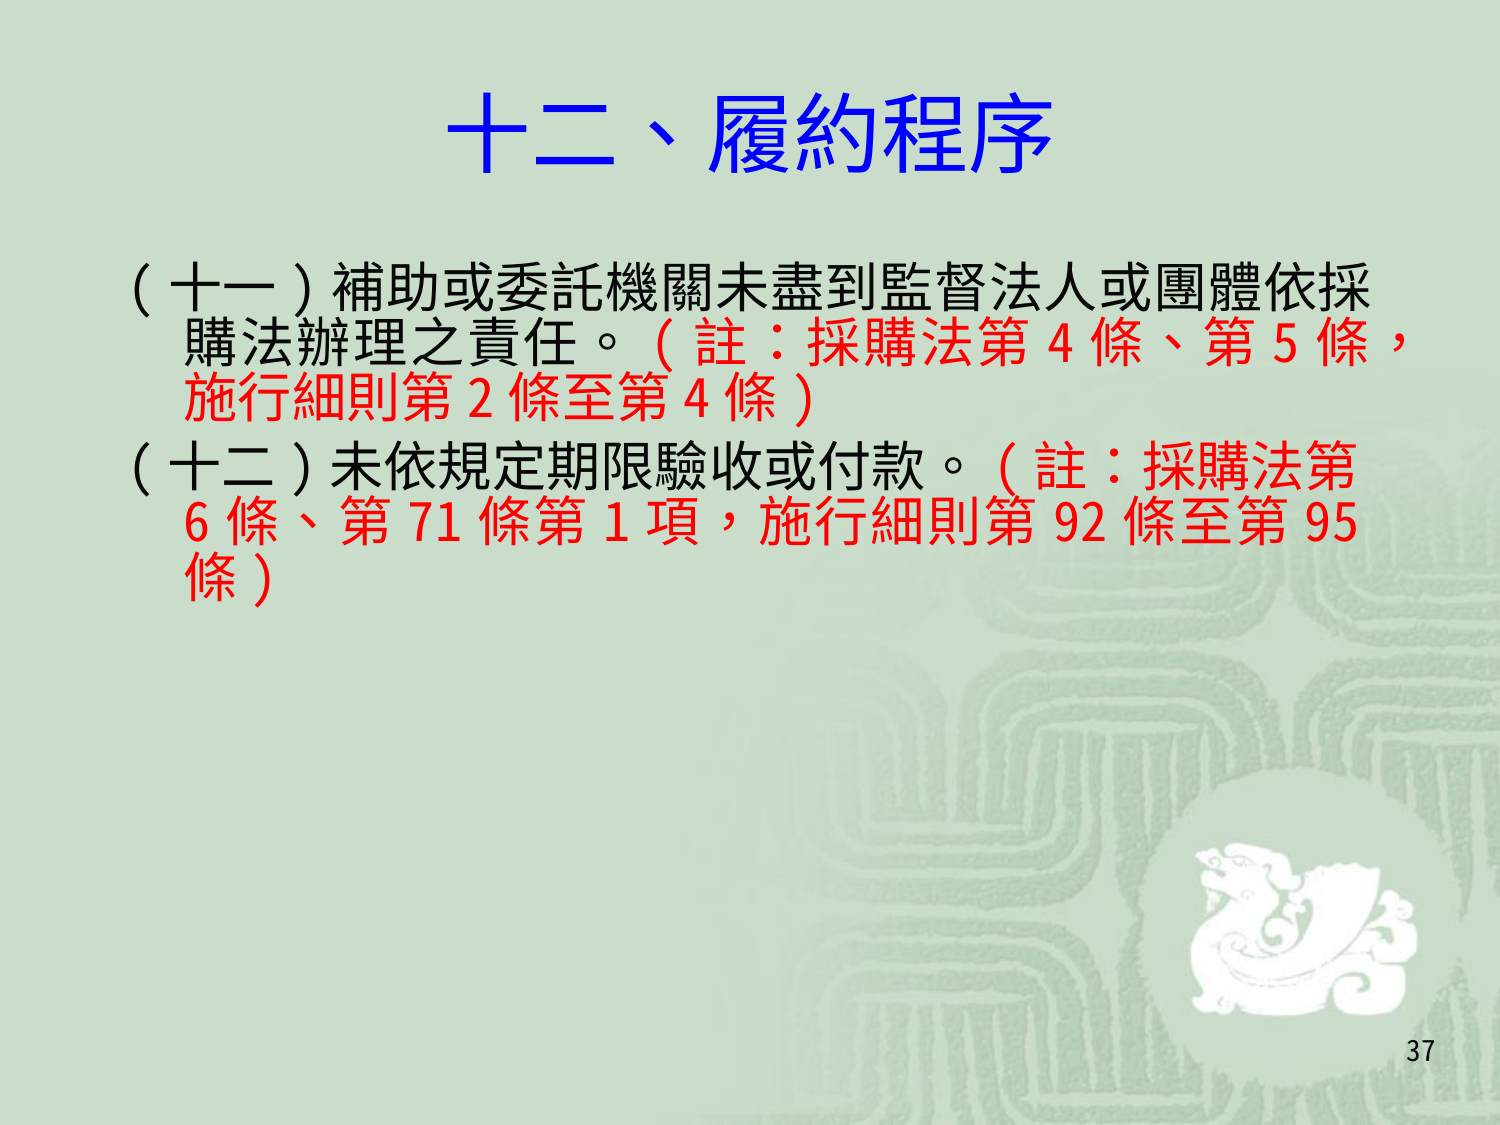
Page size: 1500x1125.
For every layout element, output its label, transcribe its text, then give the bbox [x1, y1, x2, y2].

list (十一)補助或委託機關未盡到監督法人或團體依採購法辦理之責任。(註：採購法第4條、第5條，施行細則第2條至第4條) (十二)未依規定期限驗收或付款。(註：採購法第6條、第71條第1項，施行細則第92條至第95條) [112, 255, 1388, 1014]
text_box <編號> [1074, 1024, 1451, 1103]
picture [0, 0, 1500, 1125]
title 十二、履約程序 [49, 37, 1451, 225]
